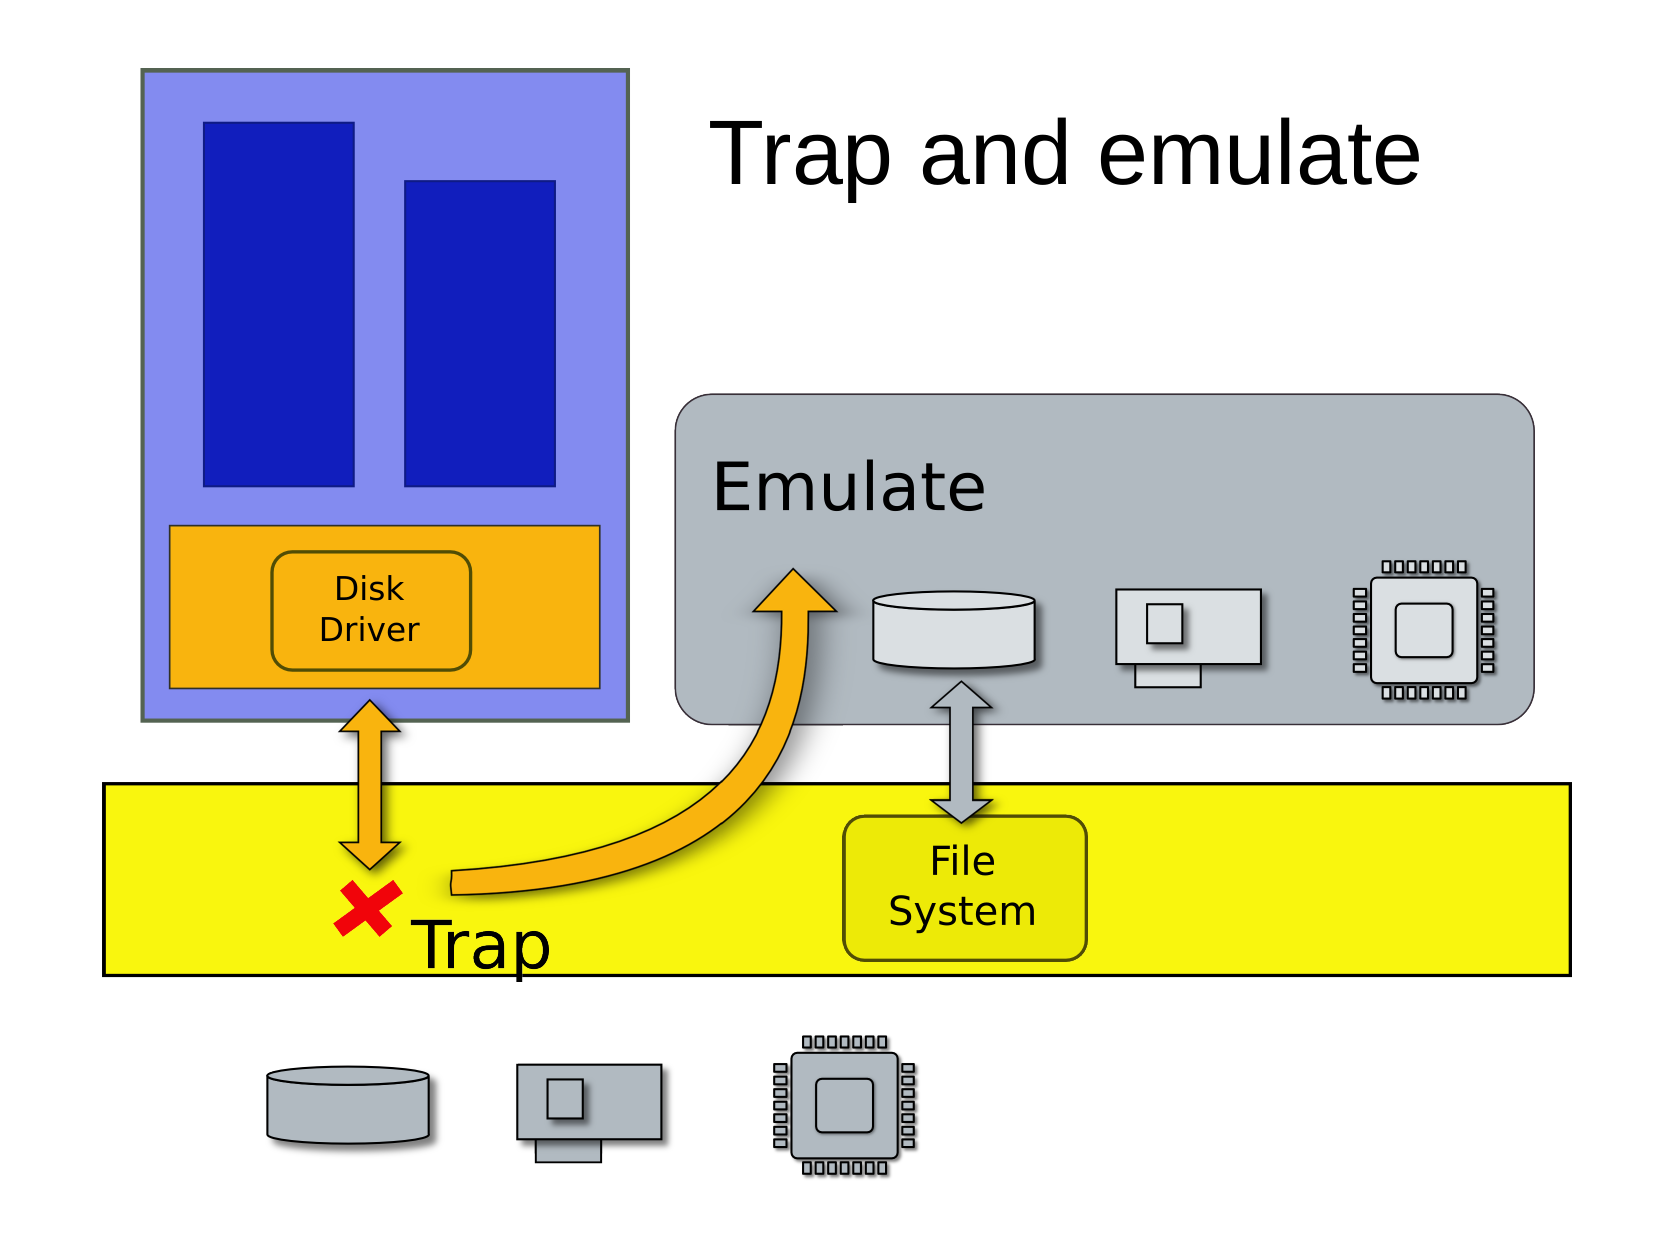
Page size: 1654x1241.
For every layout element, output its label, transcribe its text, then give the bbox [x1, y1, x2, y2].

title Trap and emulate [562, 49, 1571, 257]
picture [102, 68, 1572, 1241]
